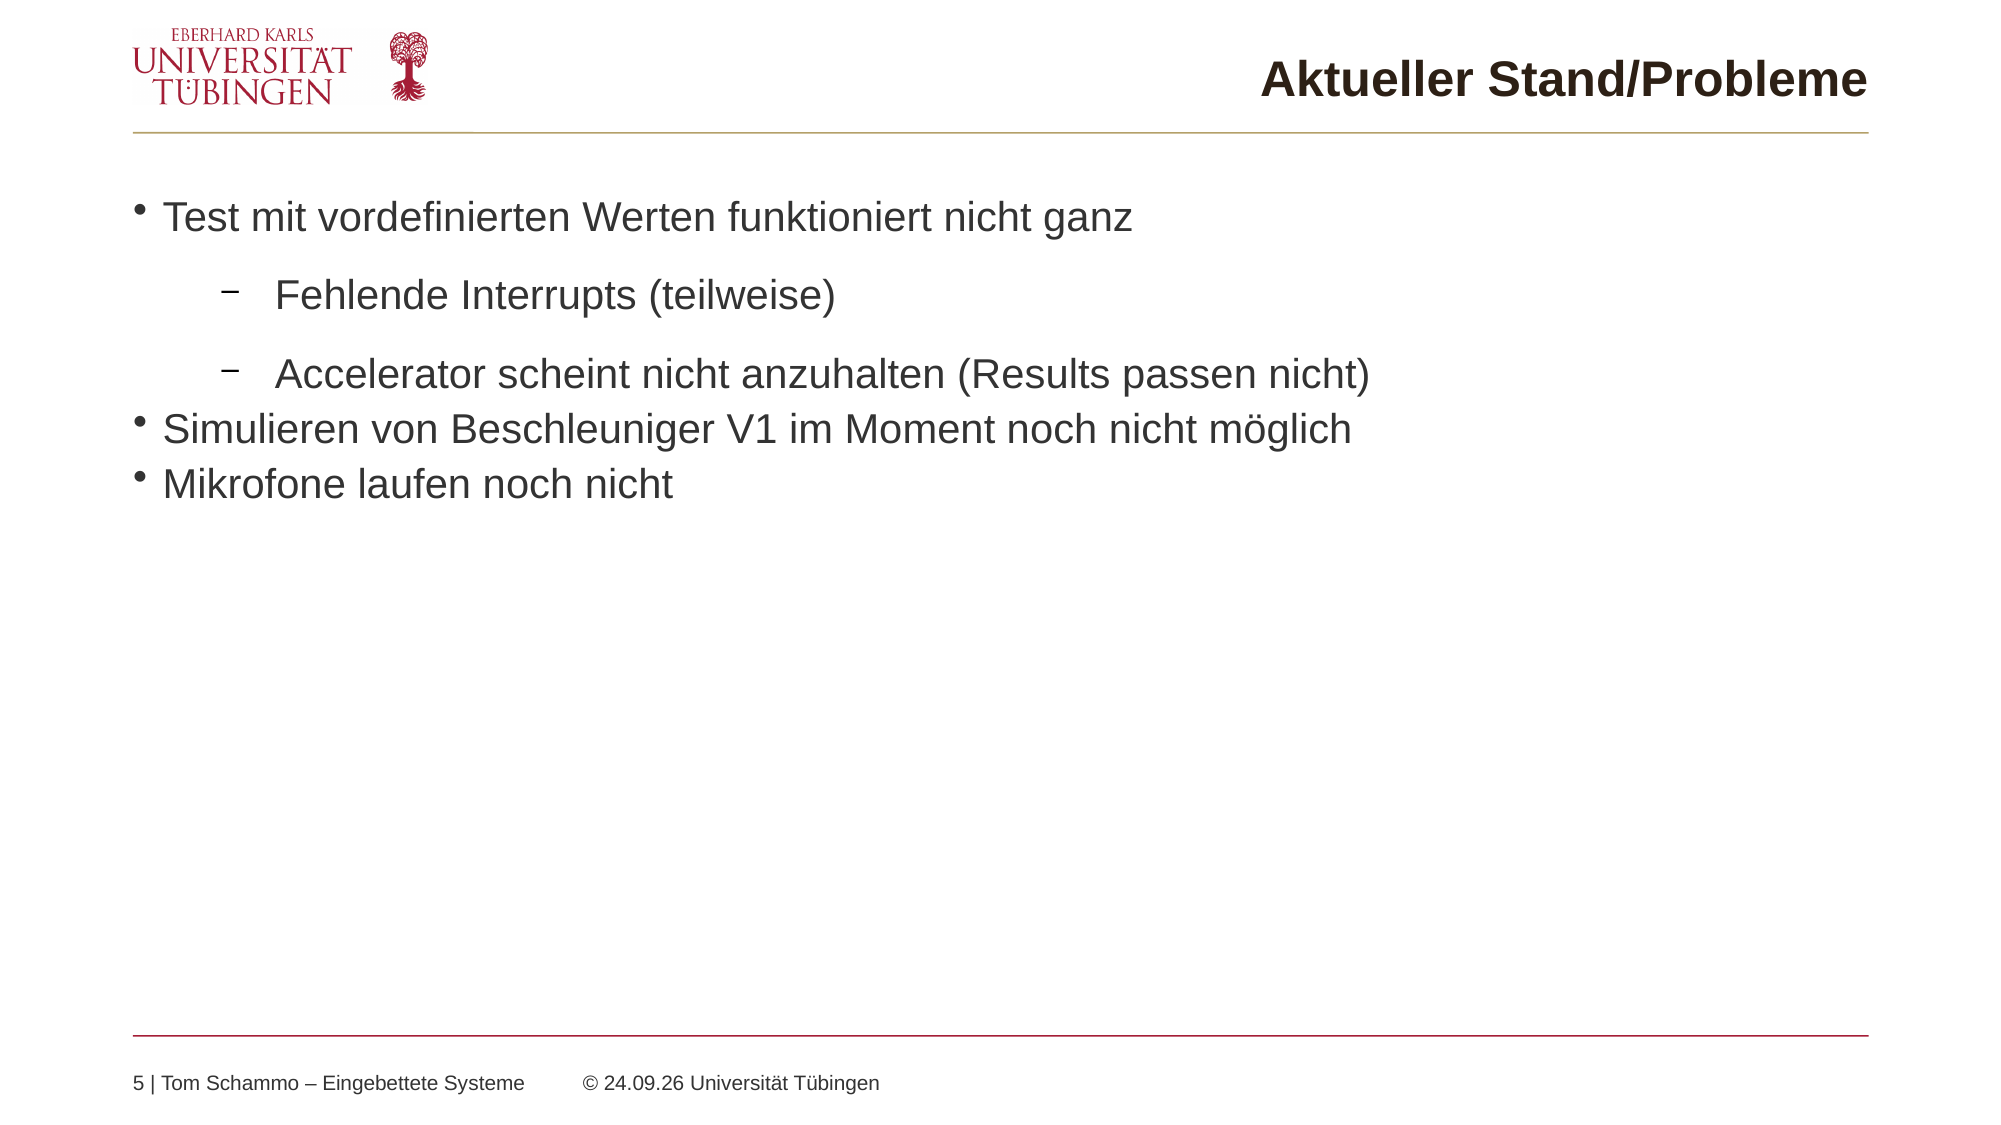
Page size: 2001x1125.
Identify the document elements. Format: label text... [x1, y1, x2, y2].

title Aktueller Stand/Probleme [512, 46, 1869, 107]
picture [132, 28, 428, 105]
list Test mit vordefinierten Werten funktioniert nicht ganz Fehlende Interrupts (teilweise) Accelerator scheint nicht anzuhalten (Results passen nicht) Simulieren von Beschleuniger V1 im Moment noch nicht möglich Mikrofone laufen noch nicht [132, 184, 1869, 1005]
